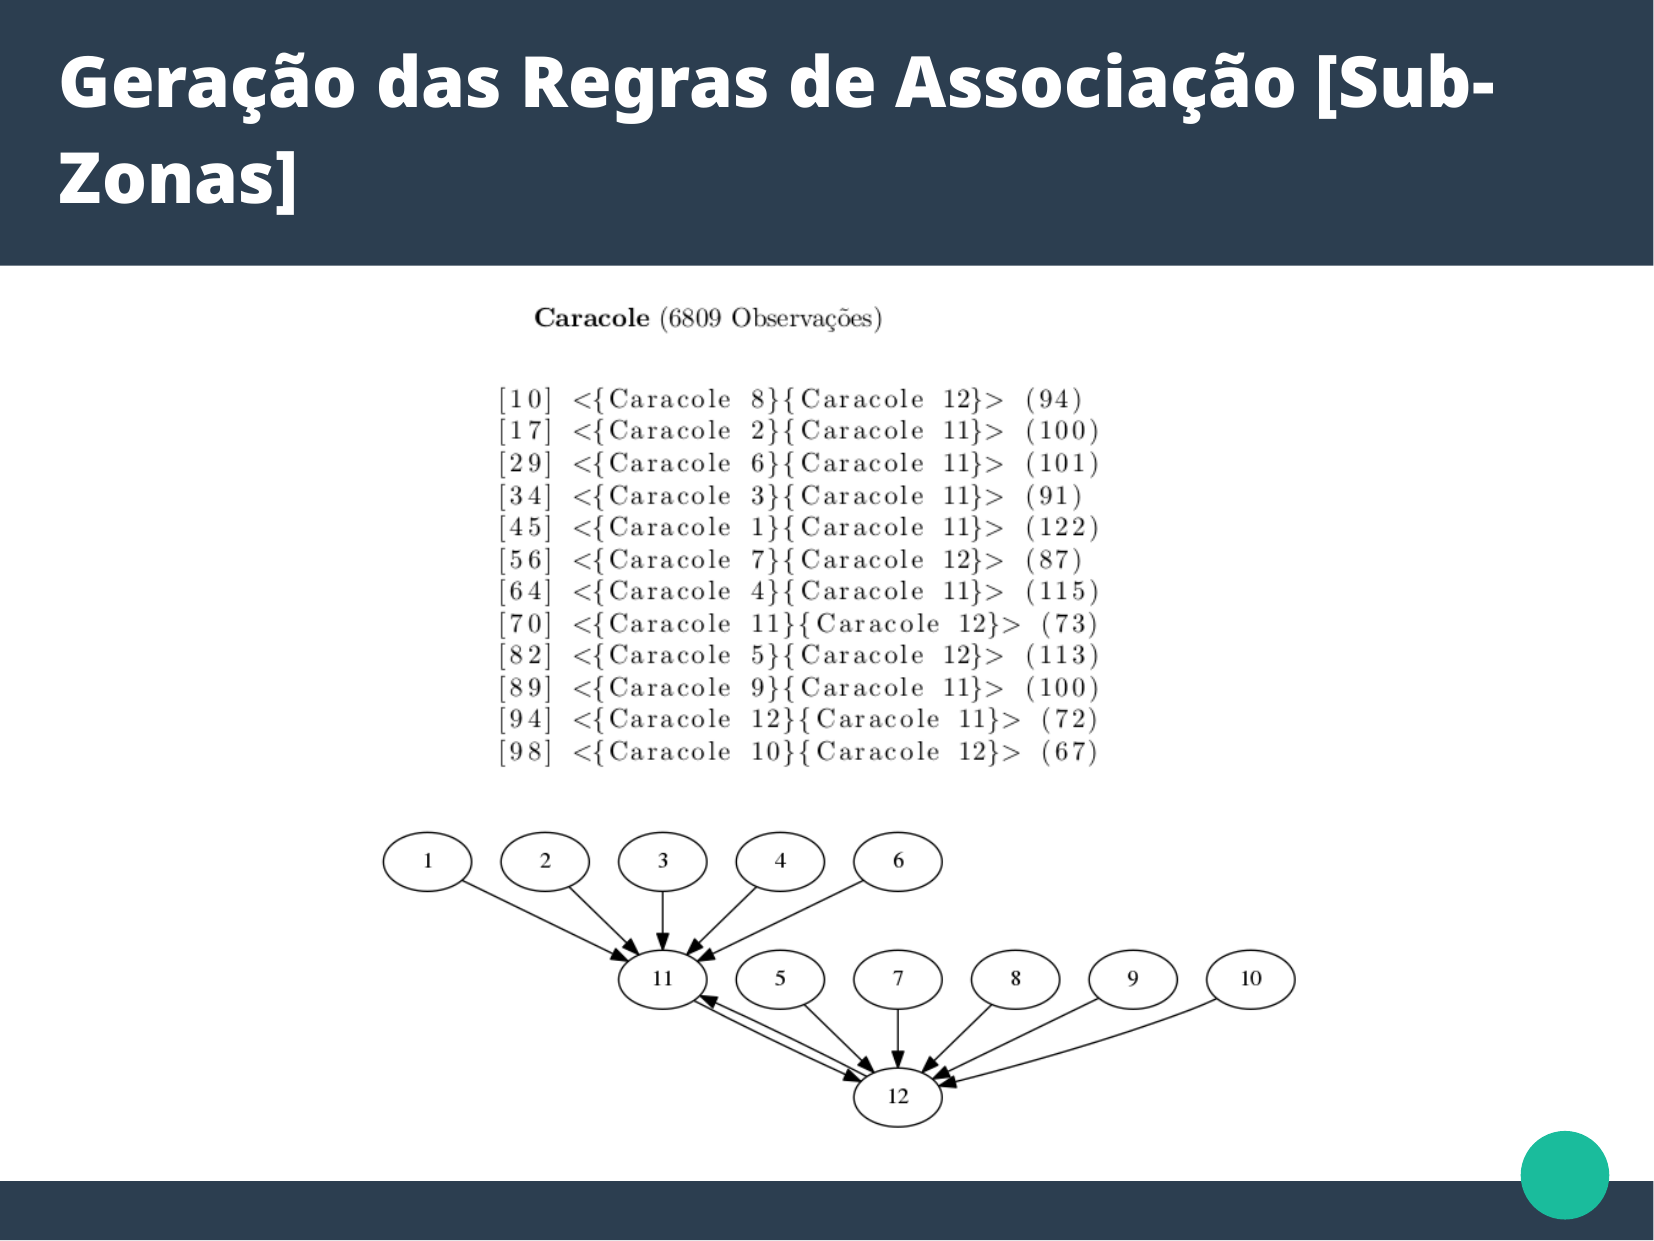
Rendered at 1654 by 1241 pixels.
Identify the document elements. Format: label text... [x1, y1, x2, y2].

title Geração das Regras de Associação [Sub-Zonas] [59, 45, 1595, 211]
picture [377, 826, 1302, 1134]
picture [460, 291, 1146, 804]
